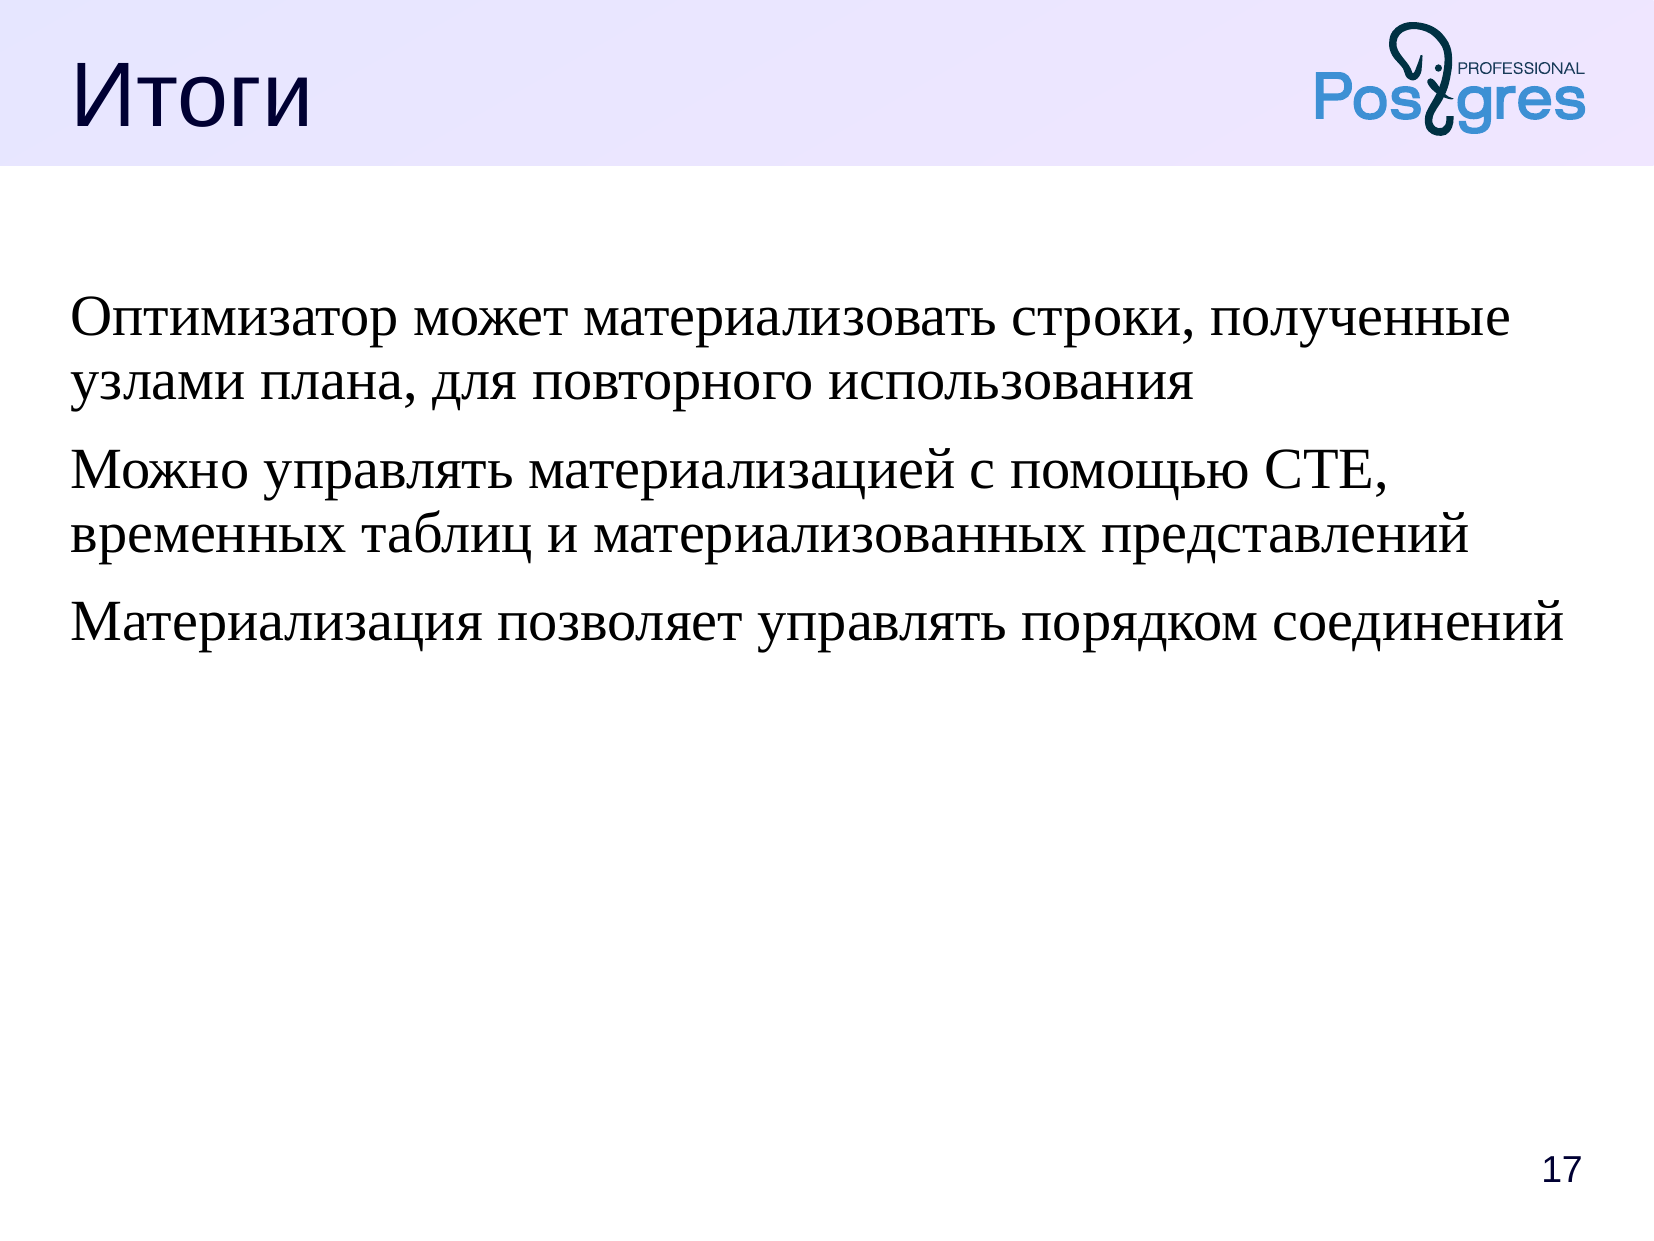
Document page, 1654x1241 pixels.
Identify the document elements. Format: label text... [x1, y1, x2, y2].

title Итоги [70, 43, 1241, 147]
list Оптимизатор может материализовать строки, полученные узлами плана, для повторного использования Можно управлять материализацией с помощью CTE, временных таблиц и материализованных представлений Материализация позволяет управлять порядком соединений [70, 283, 1583, 1134]
